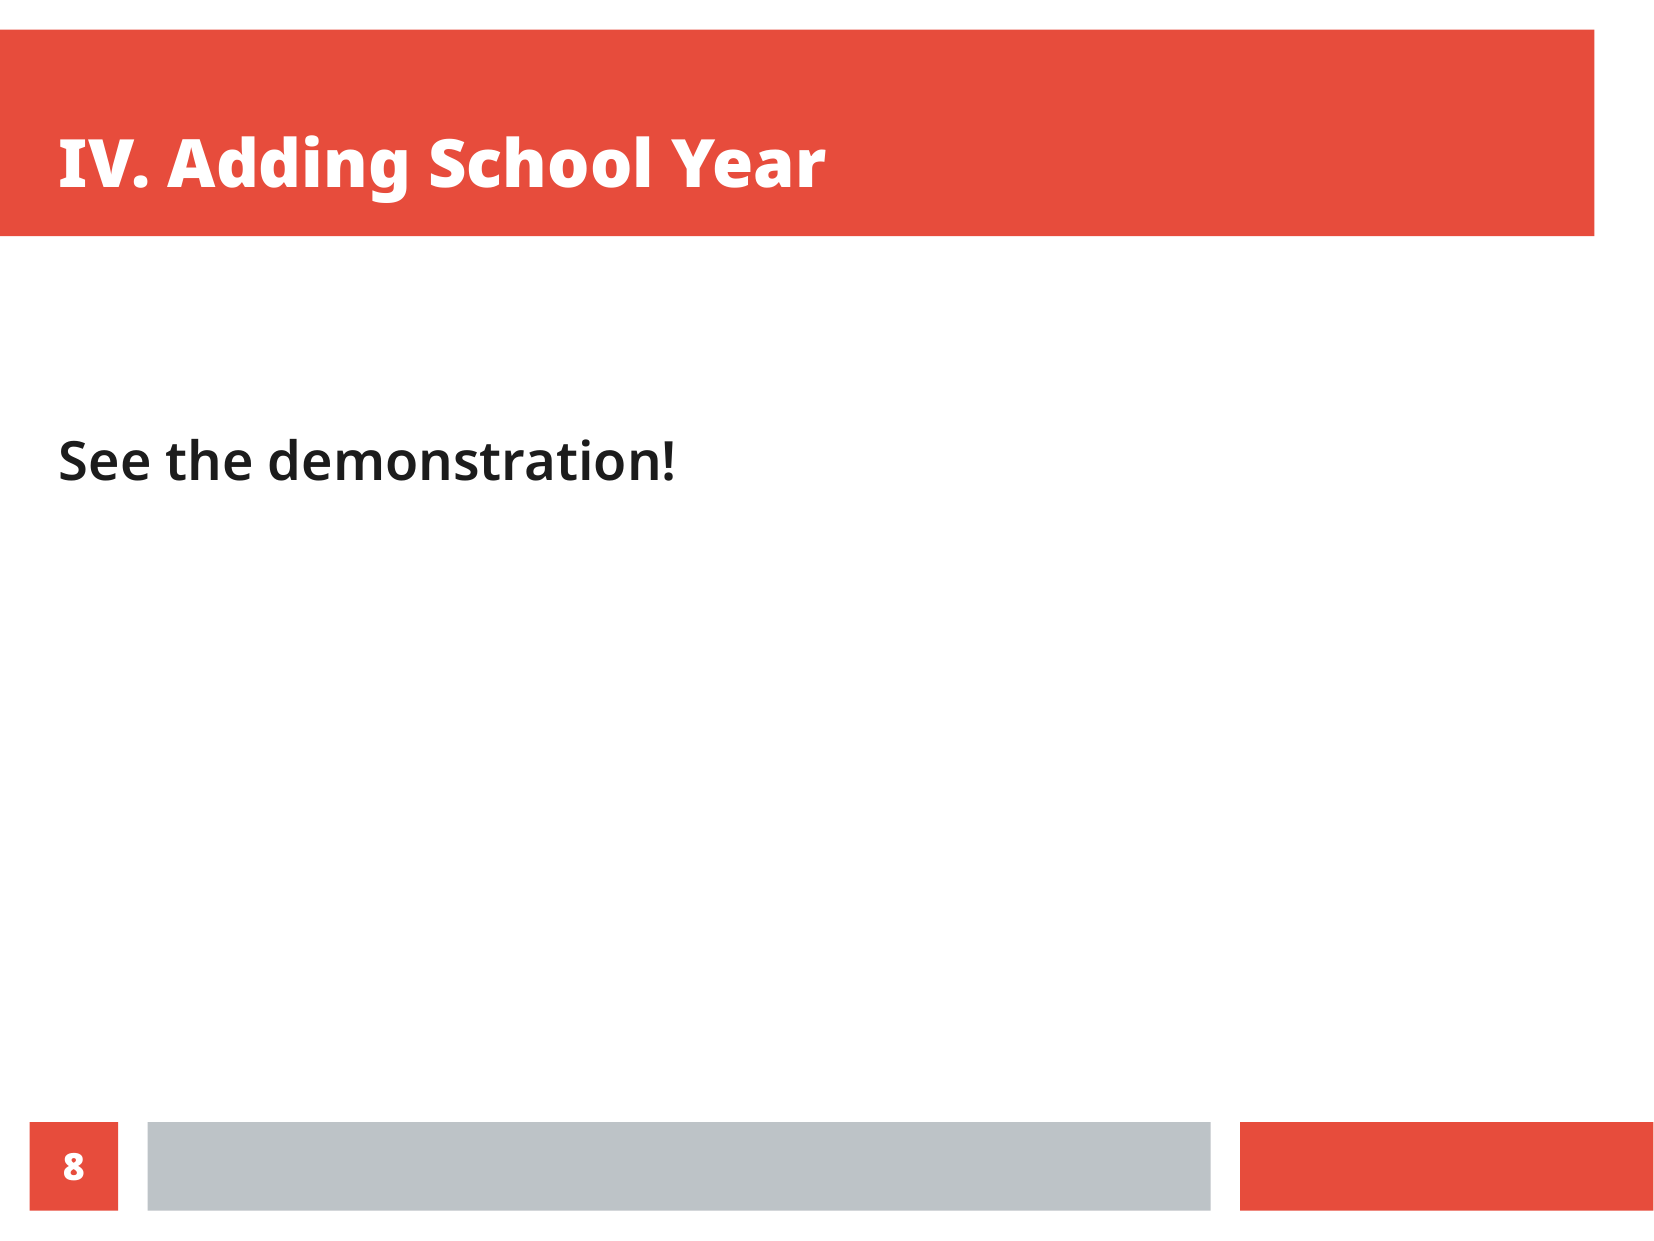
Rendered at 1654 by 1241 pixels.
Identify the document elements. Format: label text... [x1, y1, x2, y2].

list See the demonstration! [59, 324, 1565, 1093]
title IV. Adding School Year [59, 59, 1595, 207]
